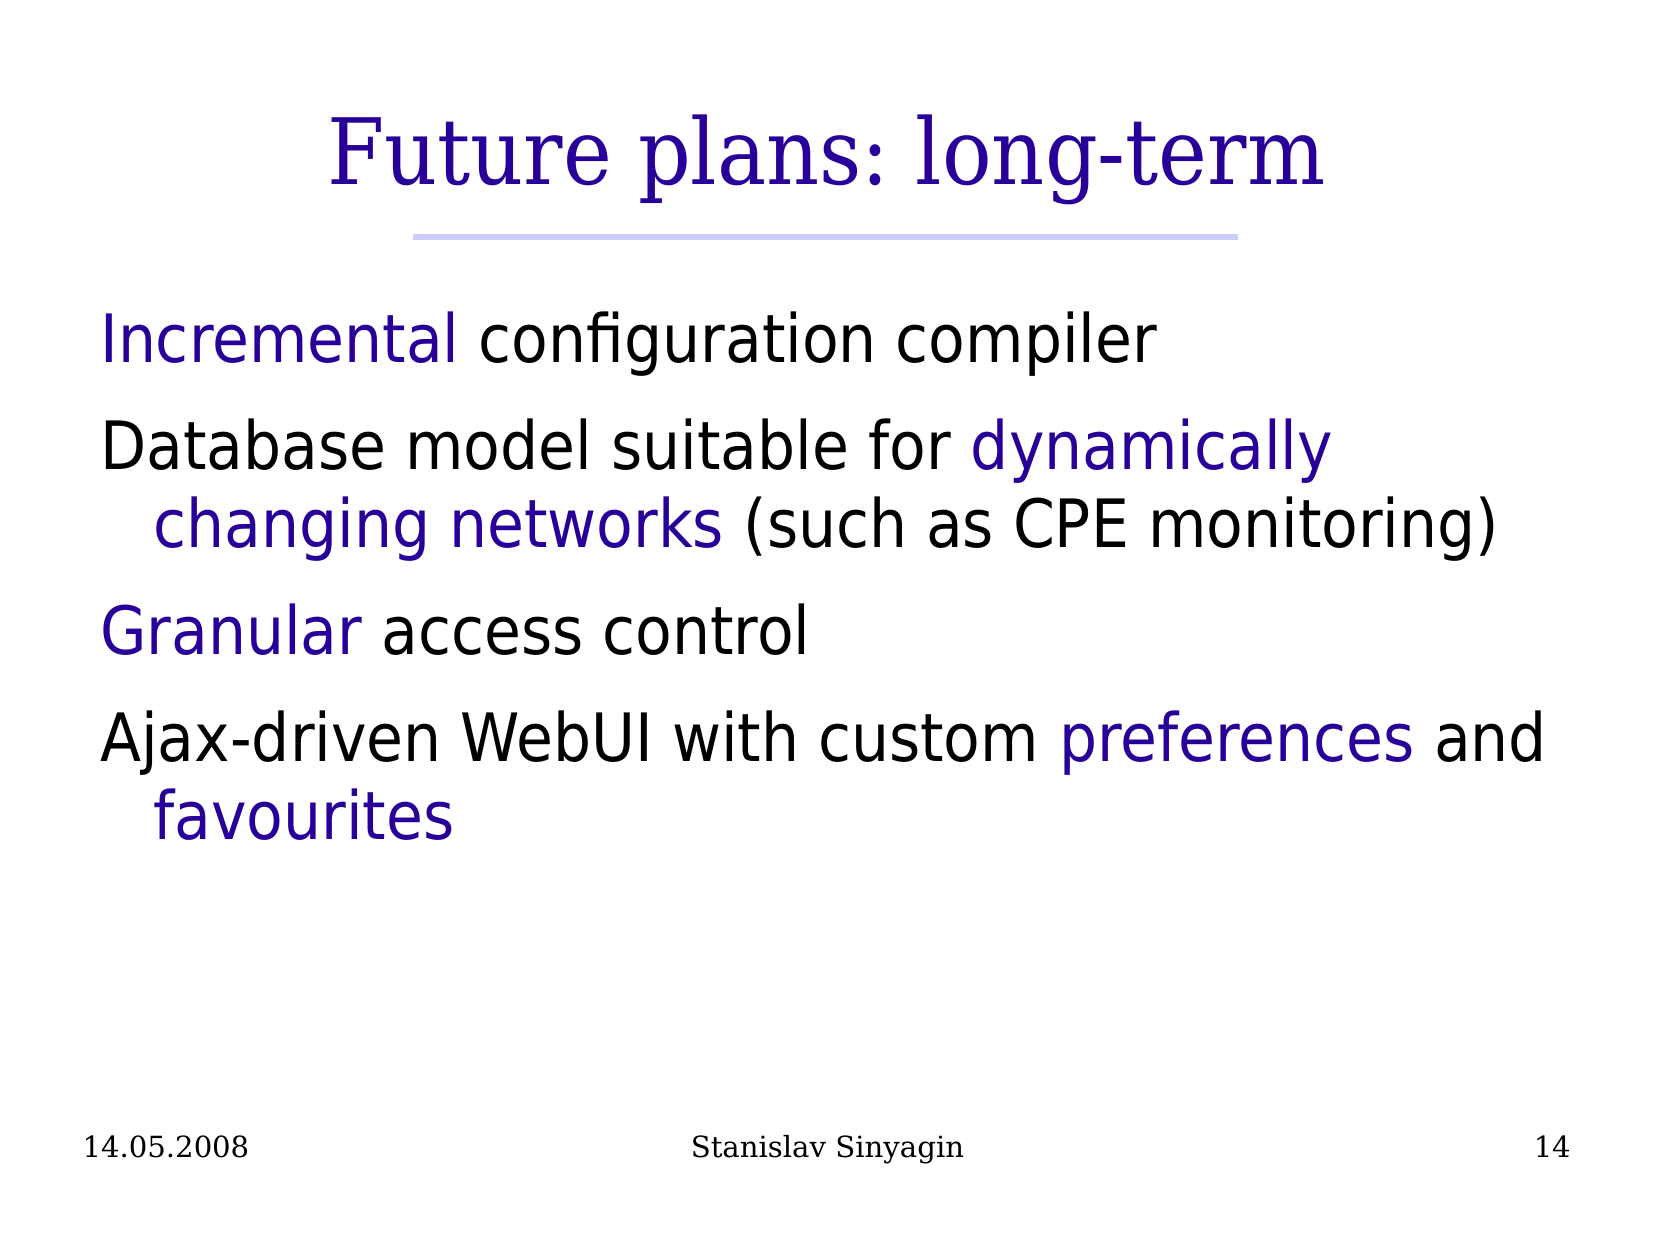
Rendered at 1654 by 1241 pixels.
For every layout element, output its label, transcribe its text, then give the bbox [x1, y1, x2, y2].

title Future plans: long-term [82, 49, 1571, 257]
list Incremental configuration compiler Database model suitable for dynamically changing networks (such as CPE monitoring) Granular access control Ajax-driven WebUI with custom preferences and favourites [82, 300, 1571, 1109]
